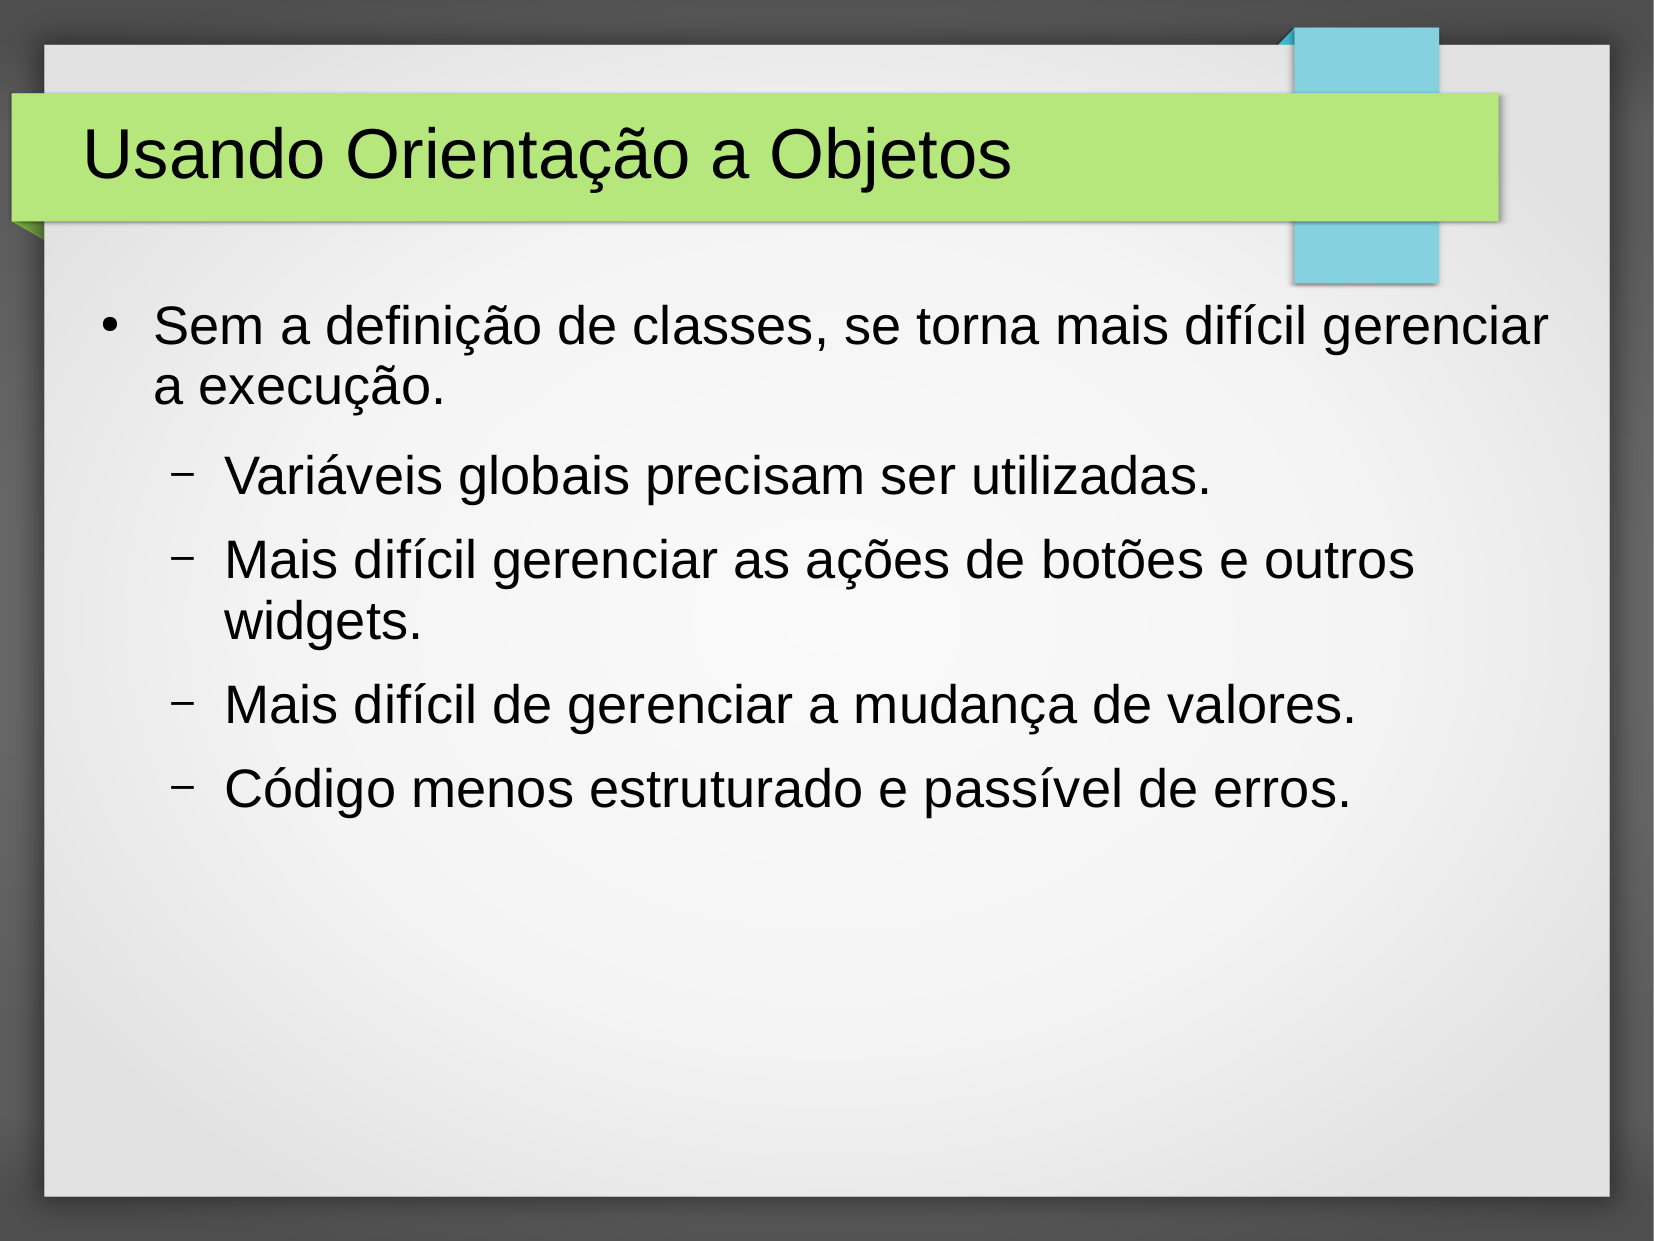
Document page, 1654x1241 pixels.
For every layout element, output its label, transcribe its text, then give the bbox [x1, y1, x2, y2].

title Usando Orientação a Objetos [82, 94, 1264, 213]
list Sem a definição de classes, se torna mais difícil gerenciar a execução. Variáveis globais precisam ser utilizadas. Mais difícil gerenciar as ações de botões e outros widgets. Mais difícil de gerenciar a mudança de valores. Código menos estruturado e passível de erros. [82, 295, 1571, 1099]
picture [0, 0, 1654, 1241]
